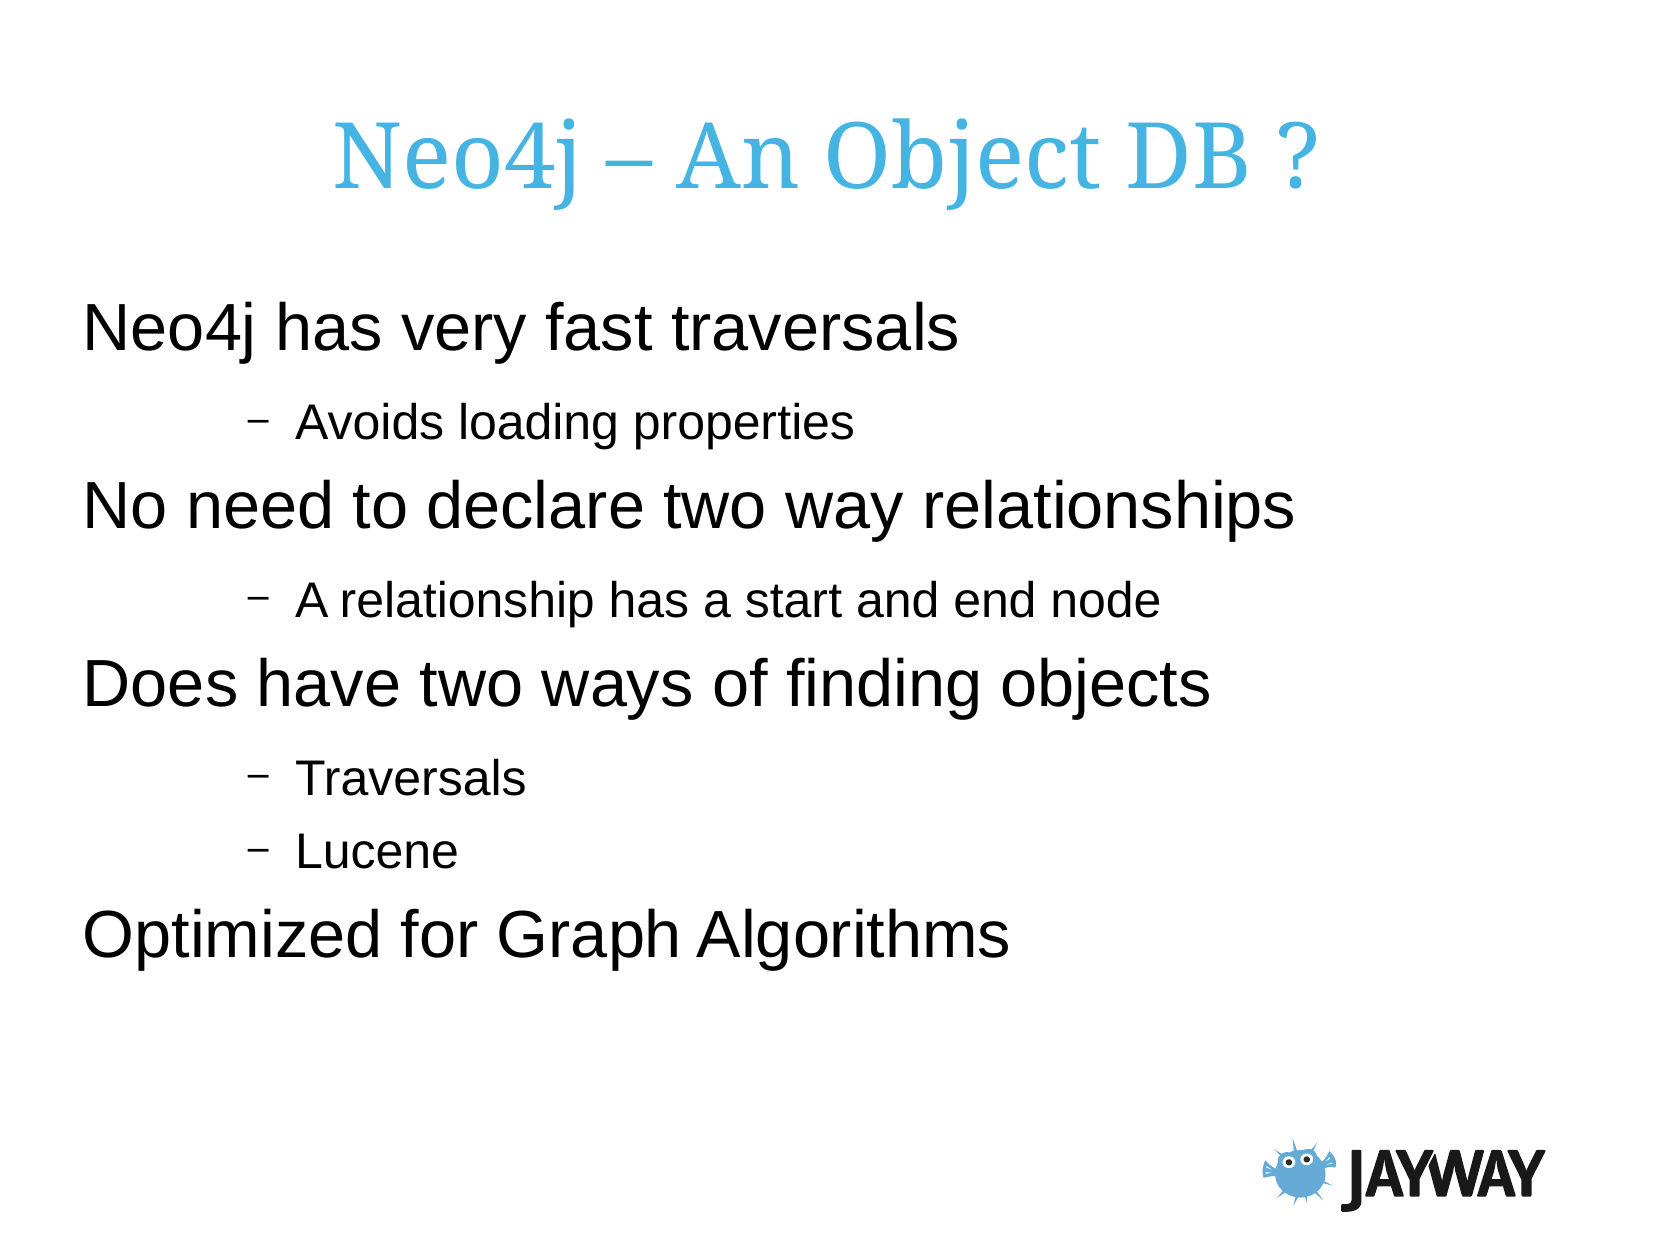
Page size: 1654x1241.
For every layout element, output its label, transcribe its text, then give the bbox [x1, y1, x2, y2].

title Neo4j – An Object DB ? [82, 56, 1571, 250]
list Neo4j has very fast traversals Avoids loading properties No need to declare two way relationships A relationship has a start and end node Does have two ways of finding objects Traversals Lucene Optimized for Graph Algorithms [82, 290, 1571, 1109]
